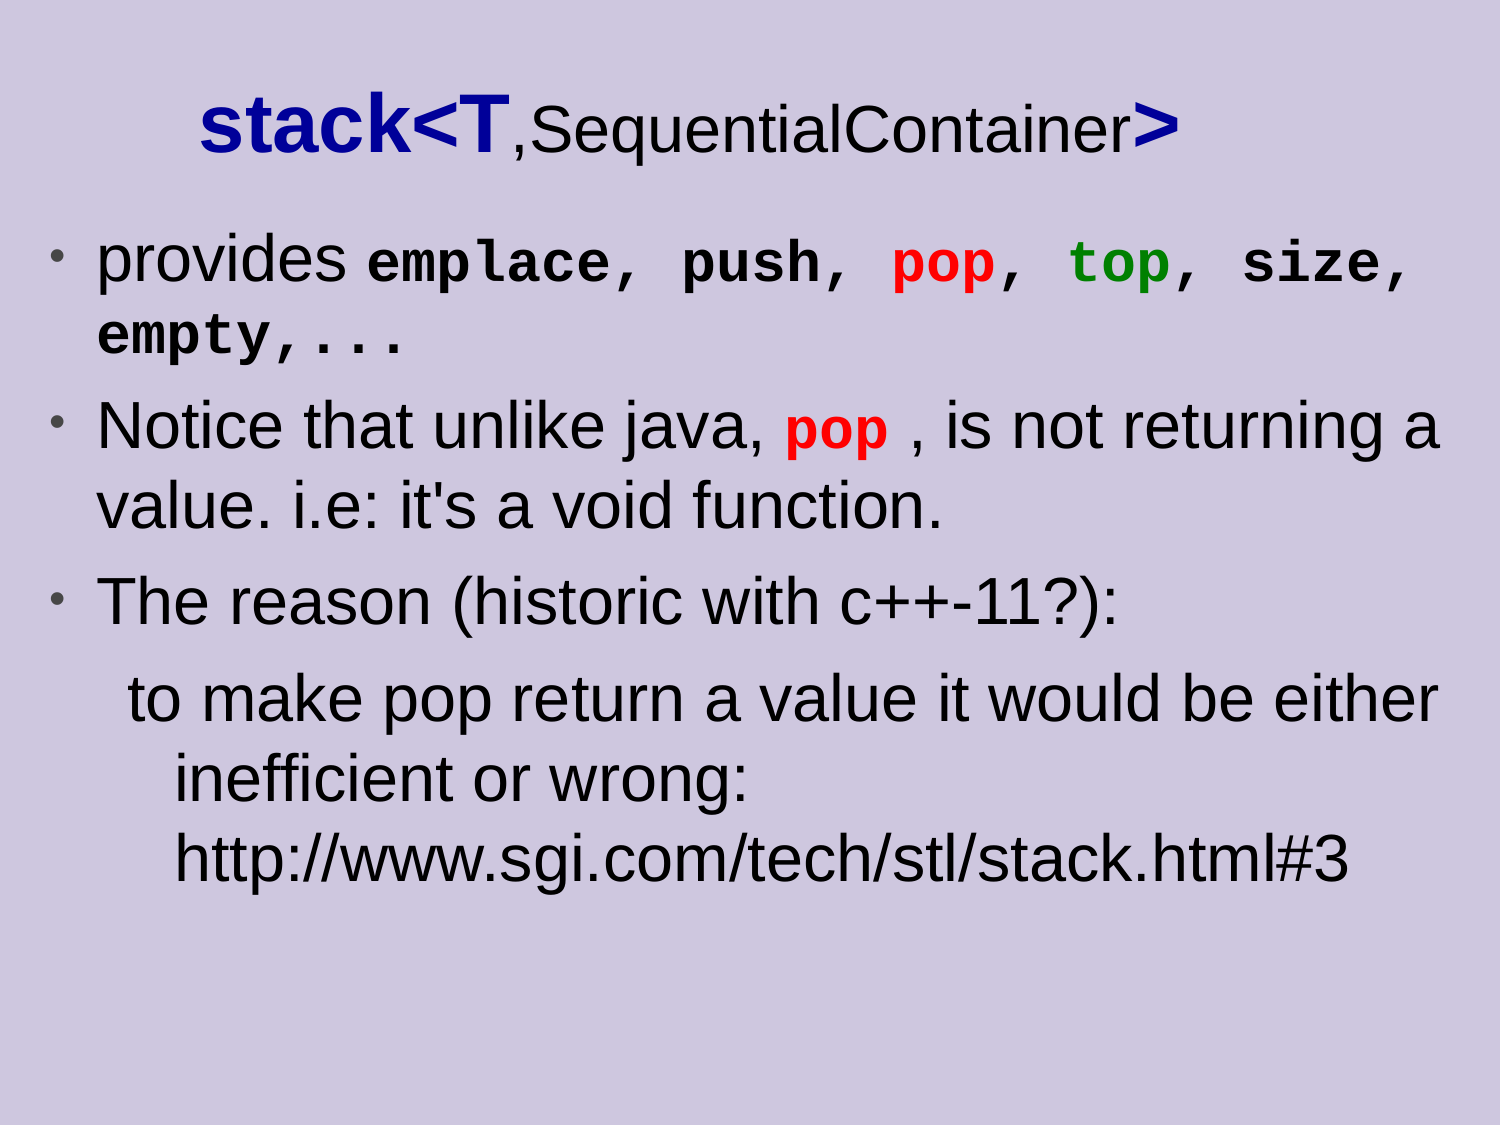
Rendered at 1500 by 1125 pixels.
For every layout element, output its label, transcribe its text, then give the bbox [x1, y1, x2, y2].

list provides emplace, push, pop, top, size, empty,... Notice that unlike java, pop , is not returning a value. i.e: it's a void function. The reason (historic with c++-11?): to make pop return a value it would be either inefficient or wrong: http://www.sgi.com/tech/stl/stack.html#3 [49, 215, 1468, 895]
title stack<T,SequentialContainer> [198, 24, 1468, 213]
